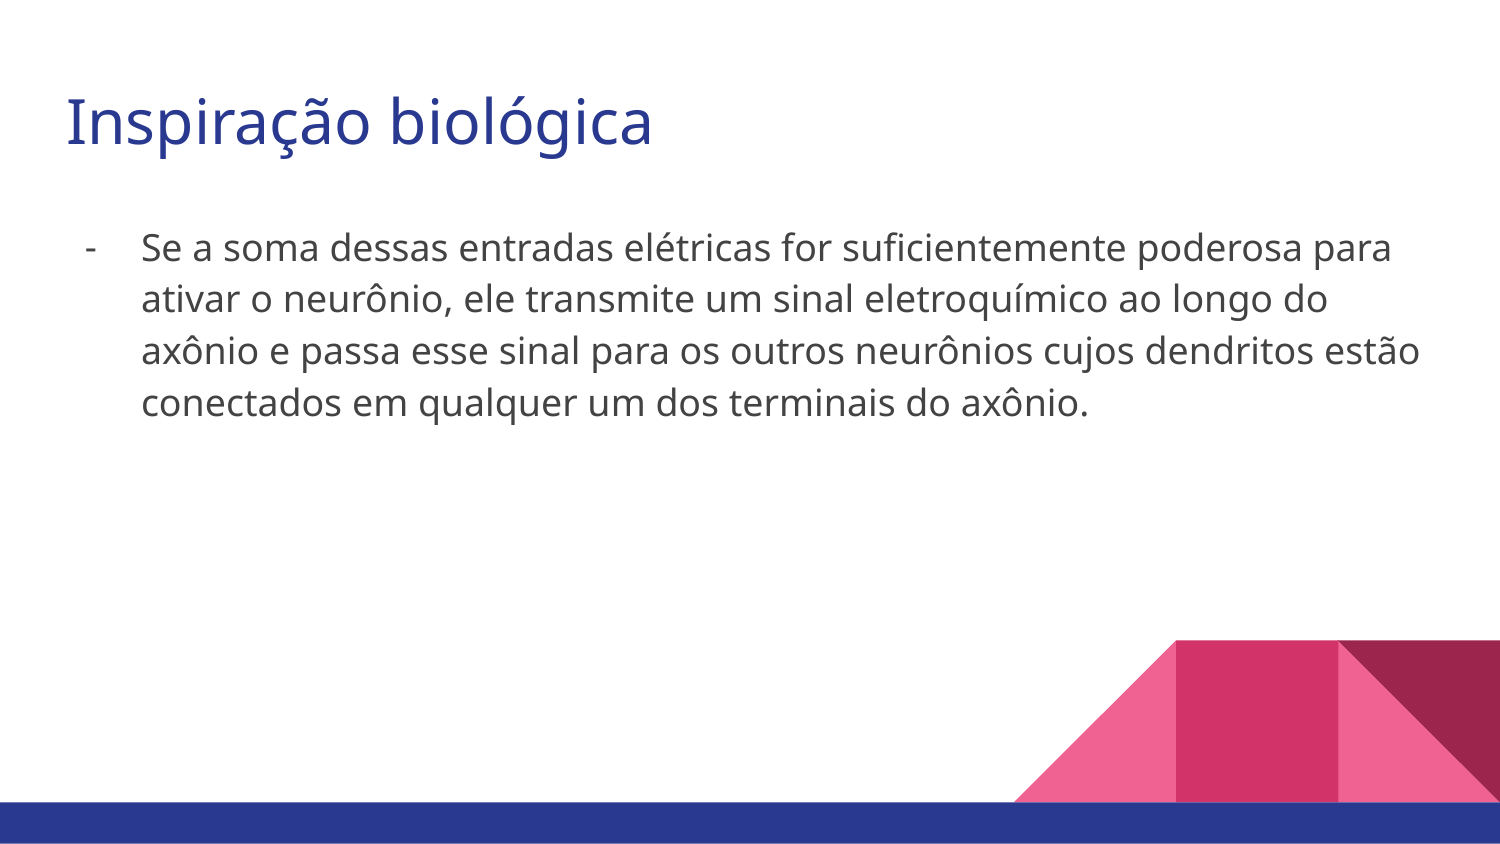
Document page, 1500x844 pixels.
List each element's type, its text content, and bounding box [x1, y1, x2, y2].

list Se a soma dessas entradas elétricas for suficientemente poderosa para ativar o neurônio, ele transmite um sinal eletroquímico ao longo do axônio e passa esse sinal para os outros neurônios cujos dendritos estão conectados em qualquer um dos terminais do axônio. [51, 201, 1449, 750]
title Inspiração biológica [51, 67, 1449, 167]
